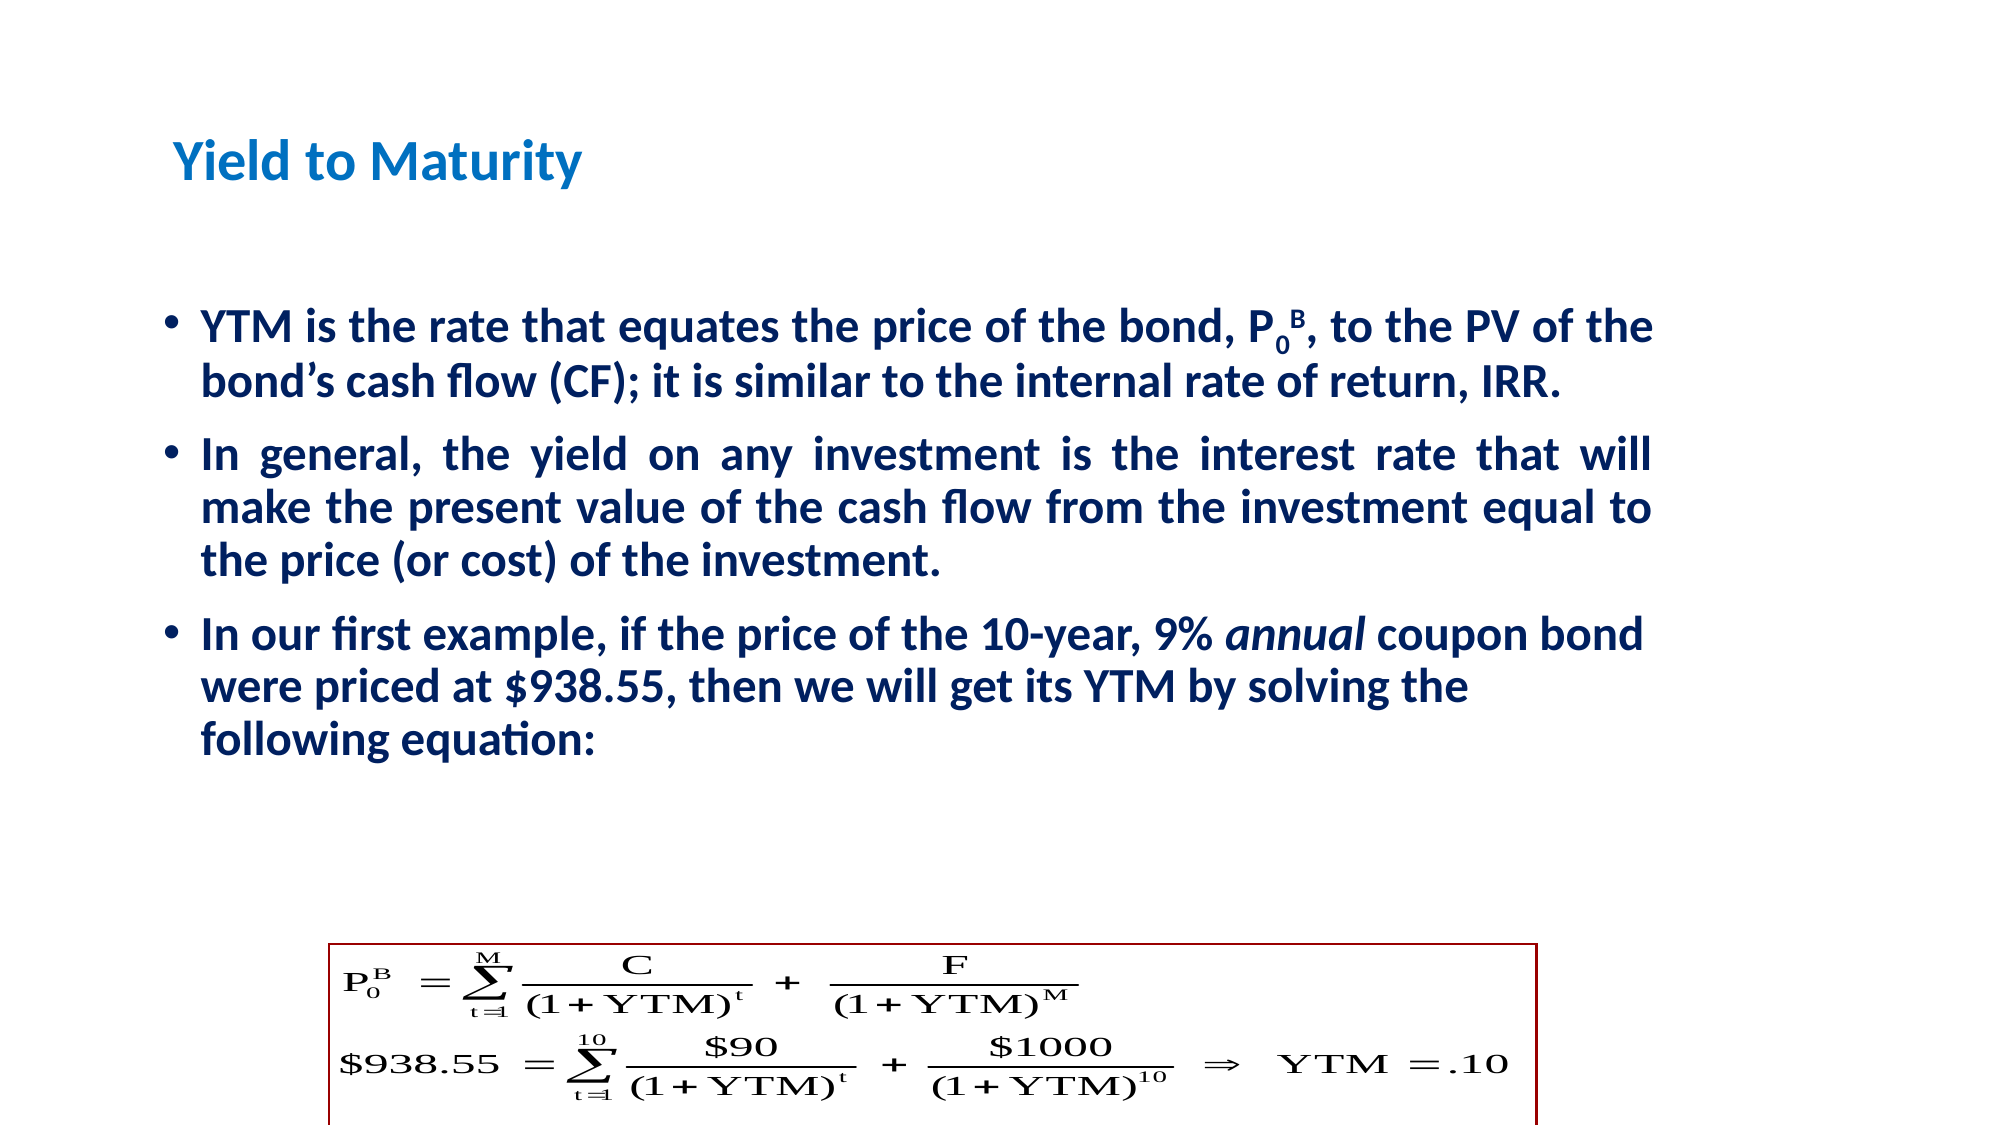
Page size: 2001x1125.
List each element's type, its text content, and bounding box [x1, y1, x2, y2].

chart [329, 944, 1536, 1125]
text_box Yield to Maturity [159, 114, 1774, 200]
list YTM is the rate that equates the price of the bond, P0B, to the PV of the bond’s cash flow (CF); it is similar to the internal rate of return, IRR. In general, the yield on any investment is the interest rate that will make the present value of the cash flow from the investment equal to the price (or cost) of the investment. In our first example, if the price of the 10-year, 9% annual coupon bond were priced at $938.55, then we will get its YTM by solving the following equation: [148, 287, 1670, 822]
